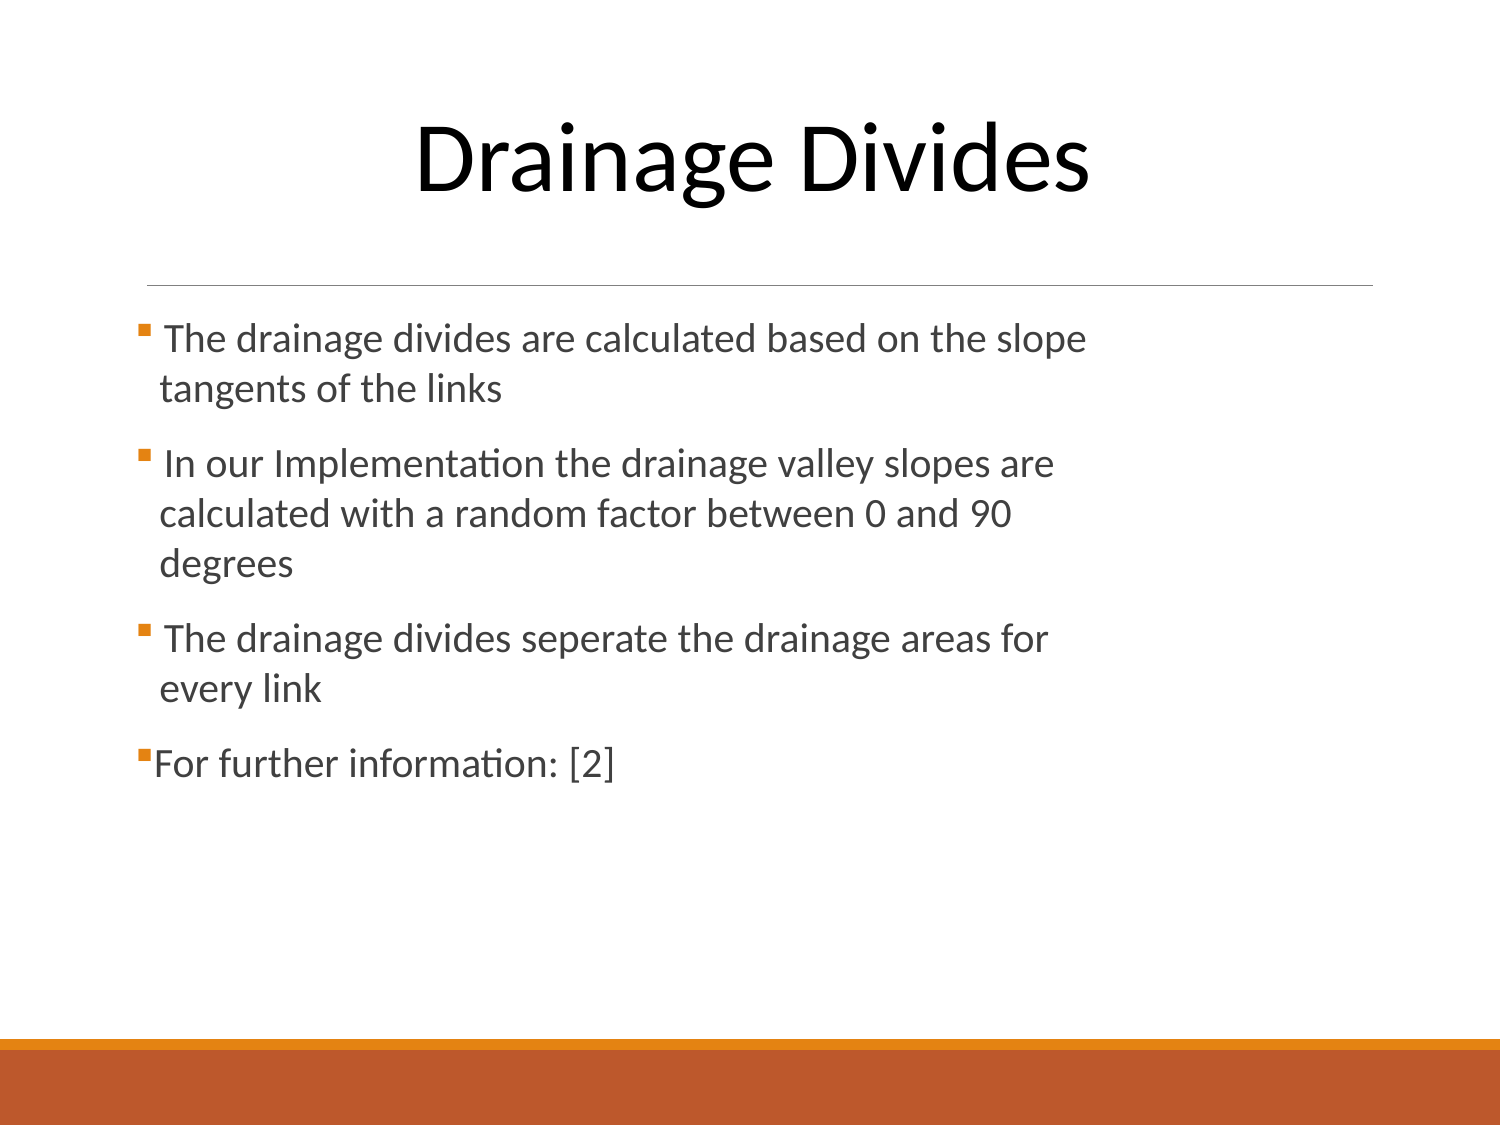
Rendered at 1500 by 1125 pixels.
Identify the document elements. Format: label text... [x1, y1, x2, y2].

list The drainage divides are calculated based on the slope tangents of the links In our Implementation the drainage valley slopes are calculated with a random factor between 0 and 90 degrees The drainage divides seperate the drainage areas for every link For further information: [2] [135, 302, 1373, 963]
title Drainage Divides [135, 47, 1373, 285]
